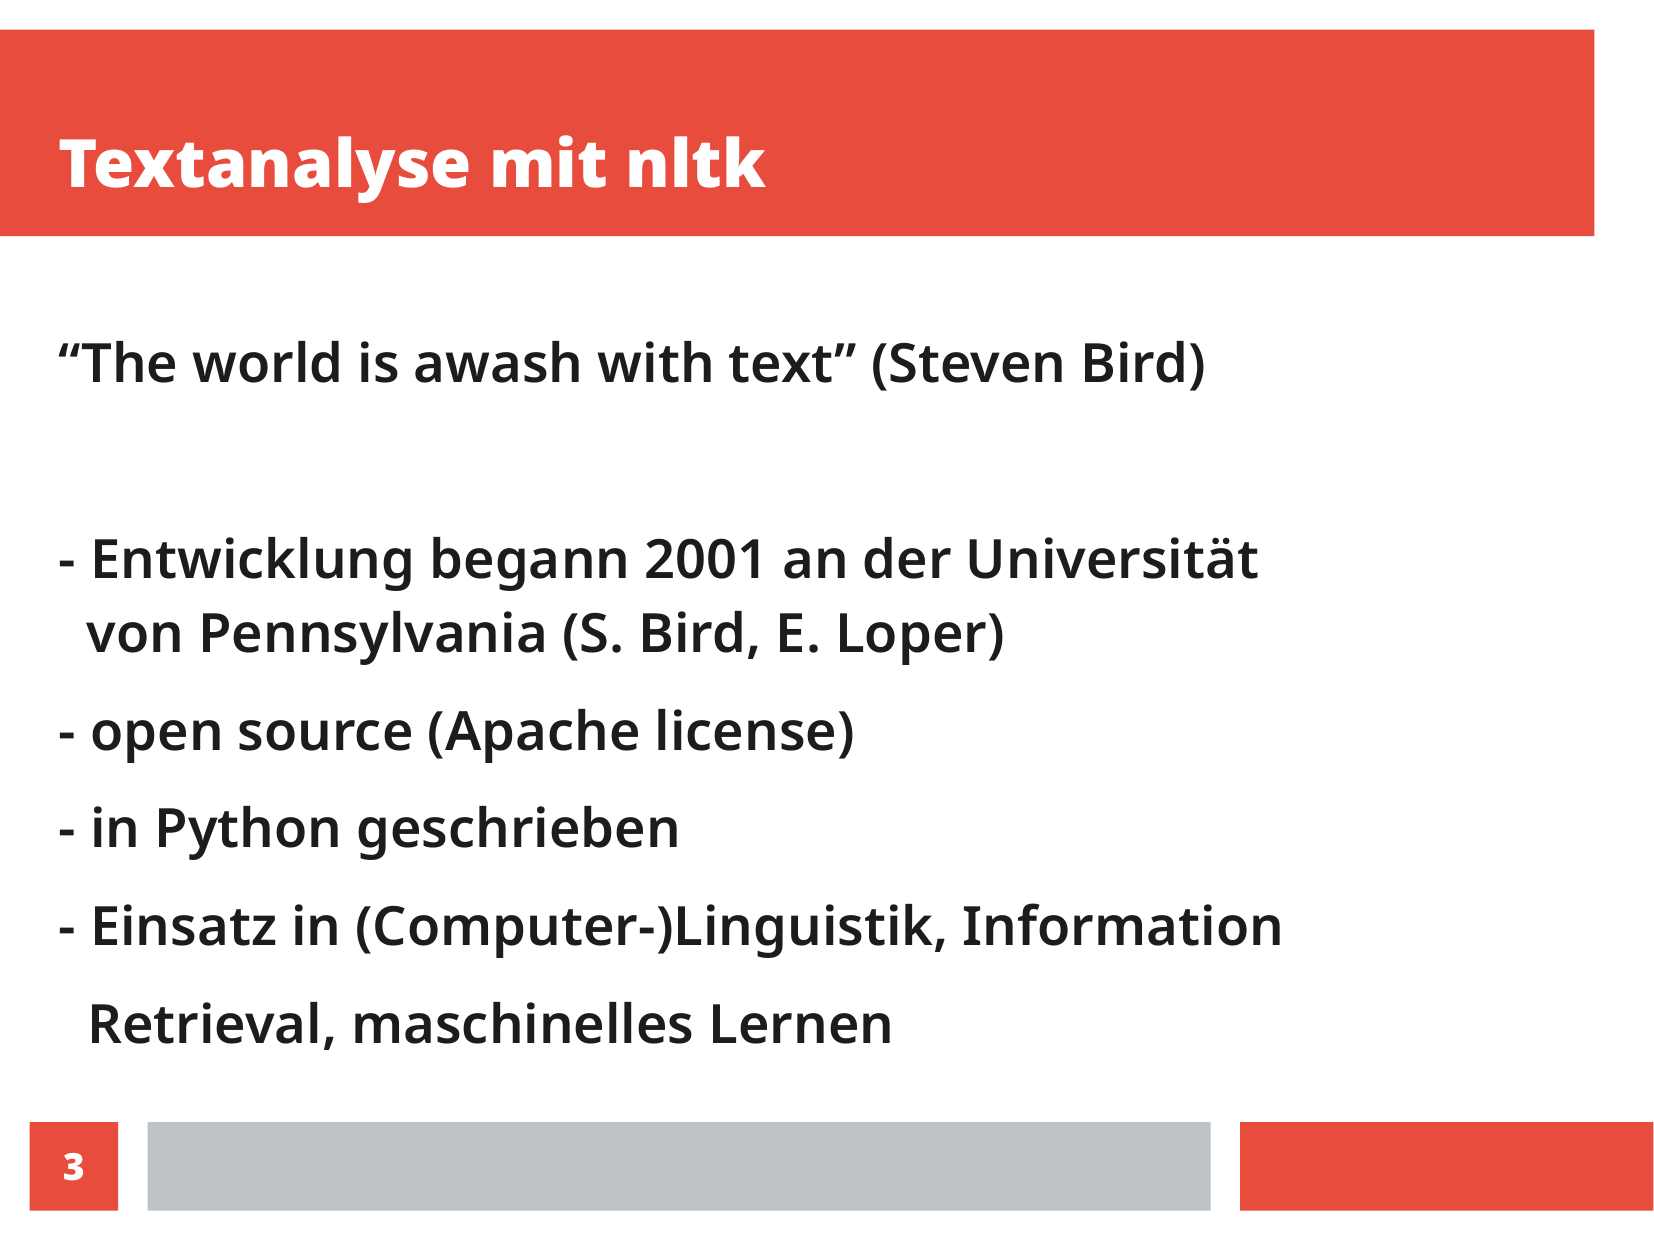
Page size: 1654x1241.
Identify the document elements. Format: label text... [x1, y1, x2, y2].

list “The world is awash with text” (Steven Bird) - Entwicklung begann 2001 an der Universität von Pennsylvania (S. Bird, E. Loper) - open source (Apache license) - in Python geschrieben - Einsatz in (Computer-)Linguistik, Information Retrieval, maschinelles Lernen [59, 324, 1565, 1093]
title Textanalyse mit nltk [59, 59, 1595, 207]
